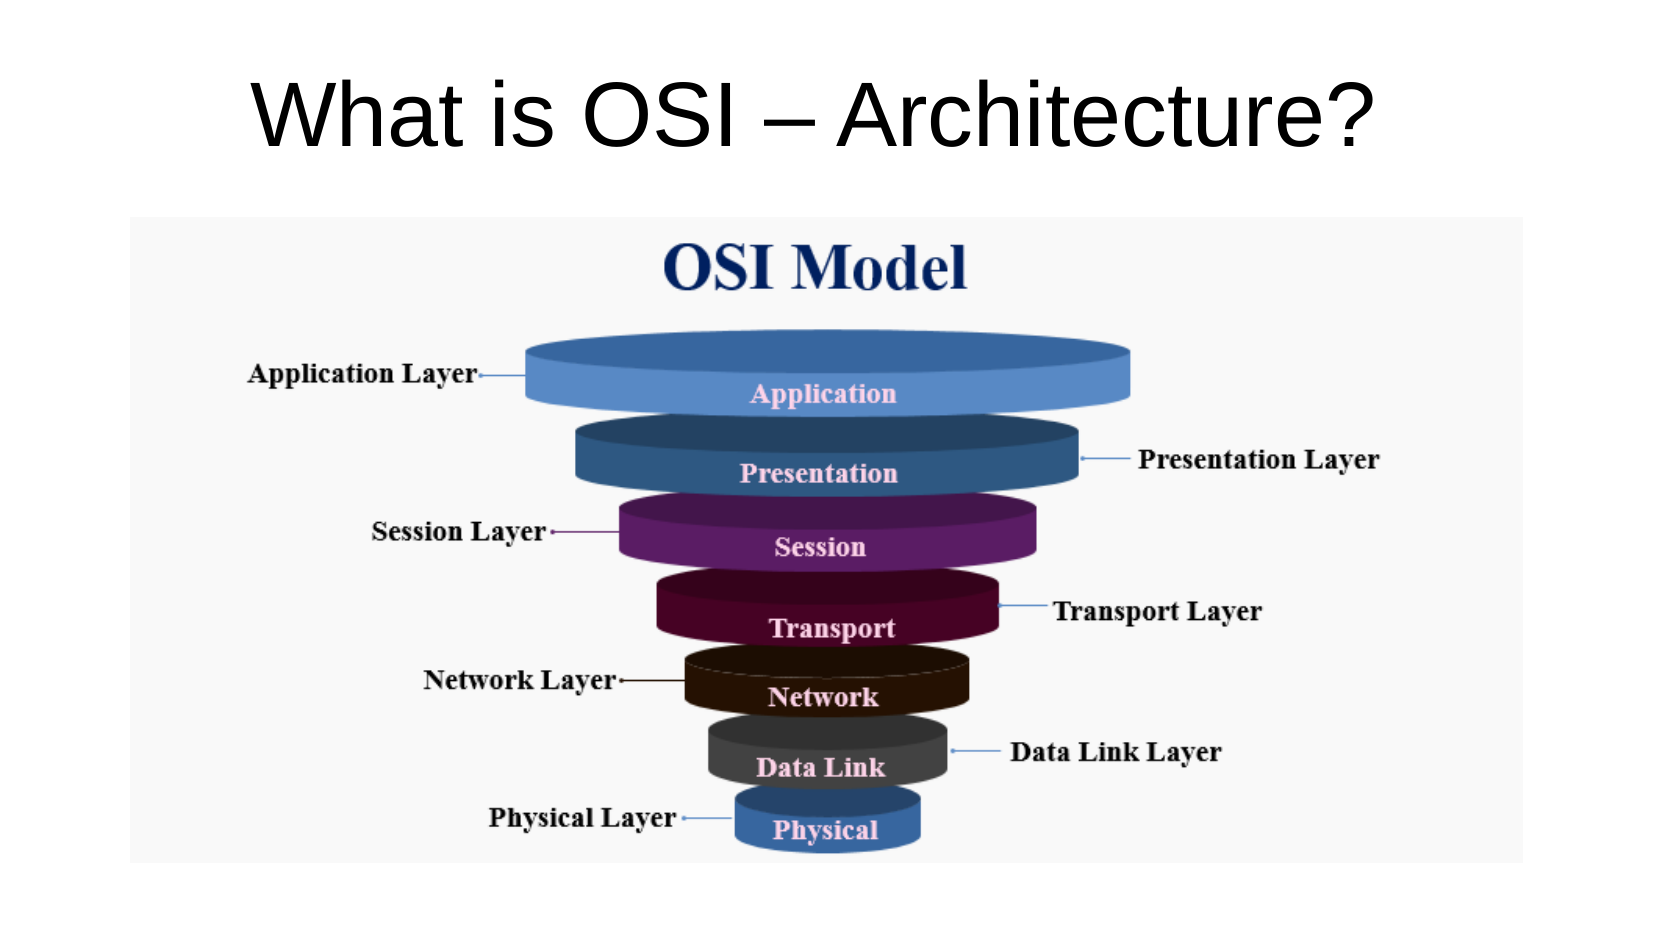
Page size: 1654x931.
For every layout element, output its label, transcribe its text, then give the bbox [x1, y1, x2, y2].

title What is OSI – Architecture? [82, 37, 1571, 193]
picture [130, 217, 1523, 863]
